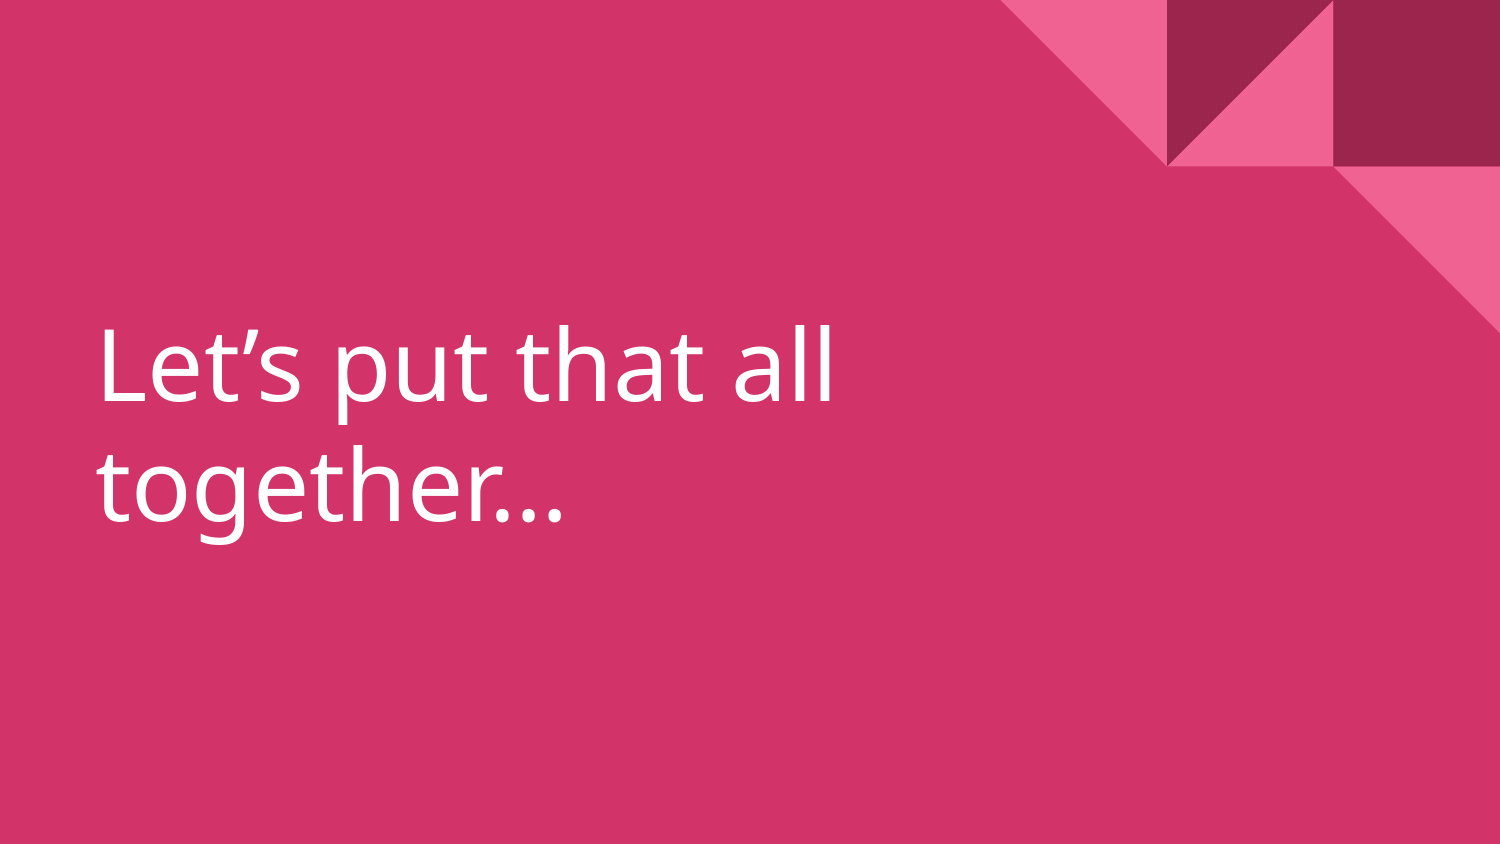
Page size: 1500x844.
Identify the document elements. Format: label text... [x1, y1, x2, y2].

title Let’s put that all together… [80, 86, 1003, 758]
